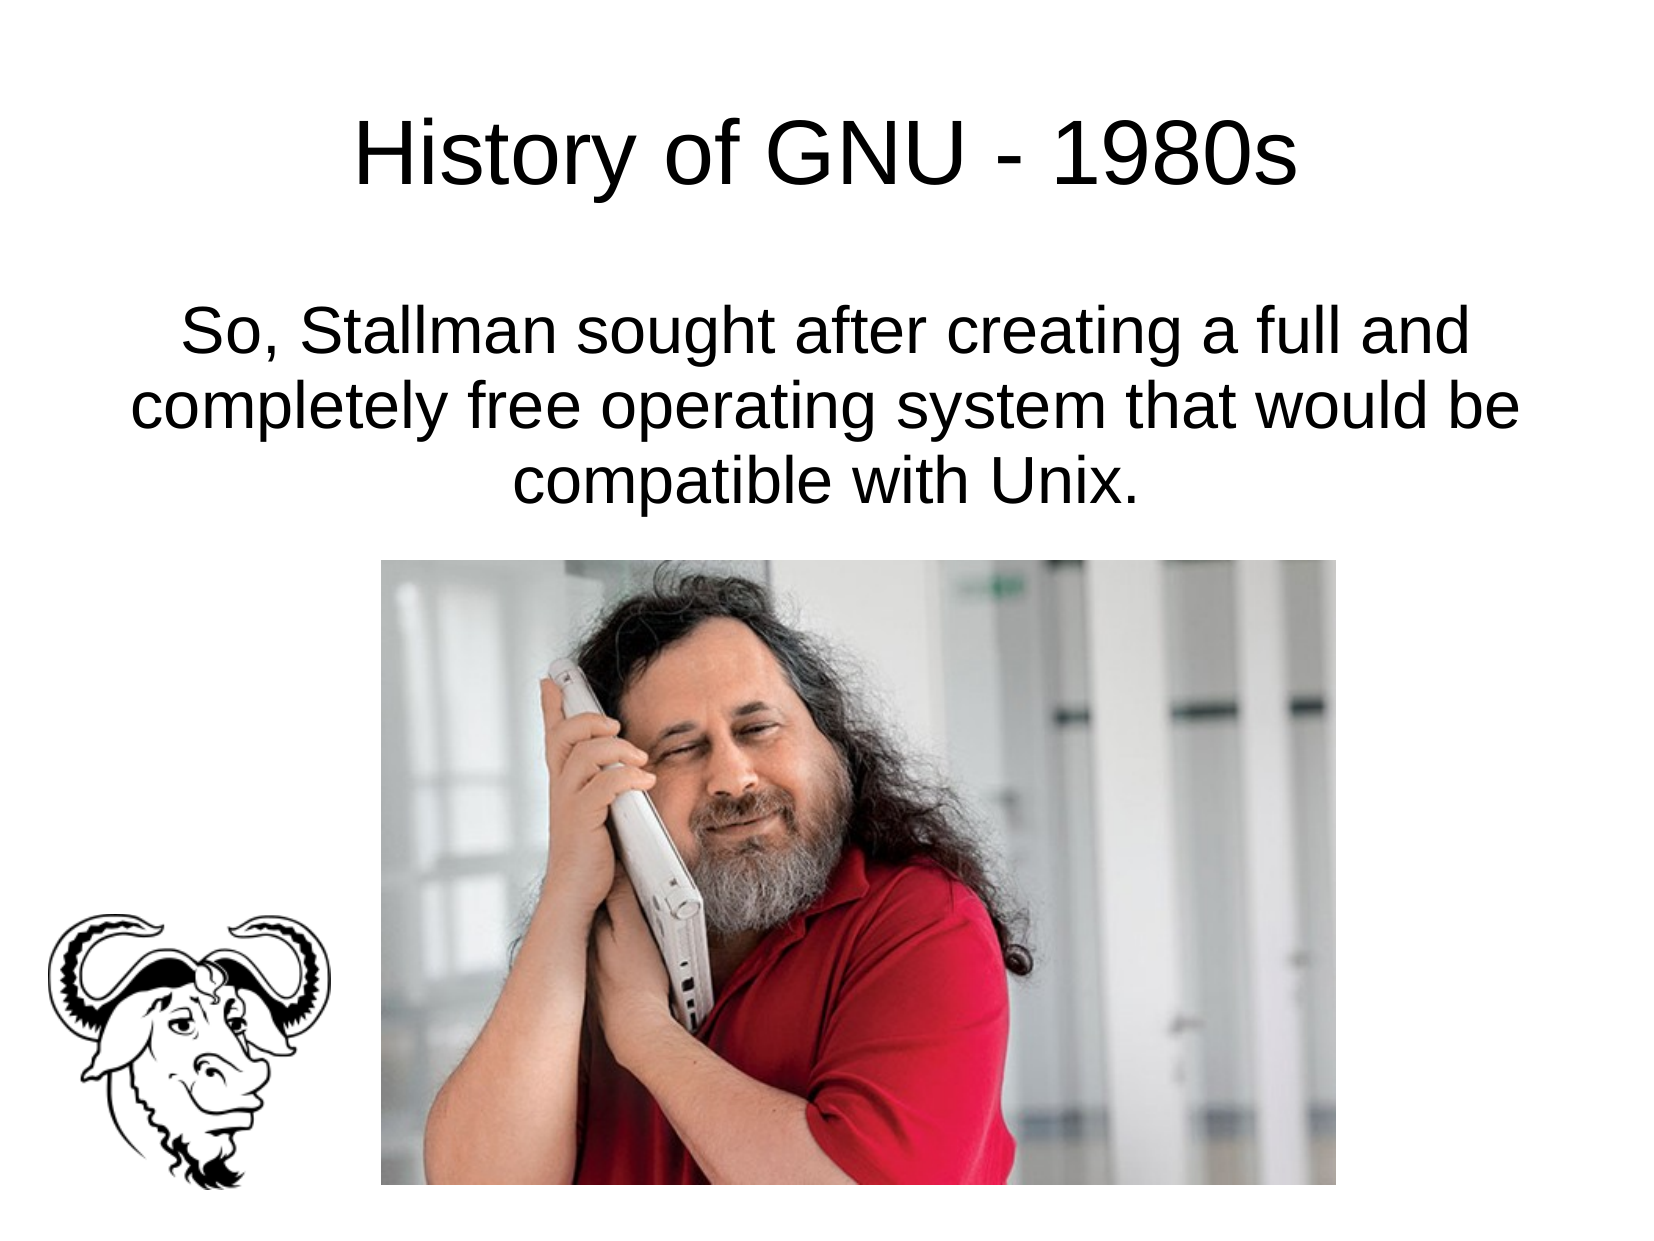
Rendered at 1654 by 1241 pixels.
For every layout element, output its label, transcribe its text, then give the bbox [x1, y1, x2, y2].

picture [381, 560, 1336, 1186]
picture [48, 914, 331, 1190]
subtitle So, Stallman sought after creating a full and completely free operating system that would be compatible with Unix. [82, 45, 1571, 766]
